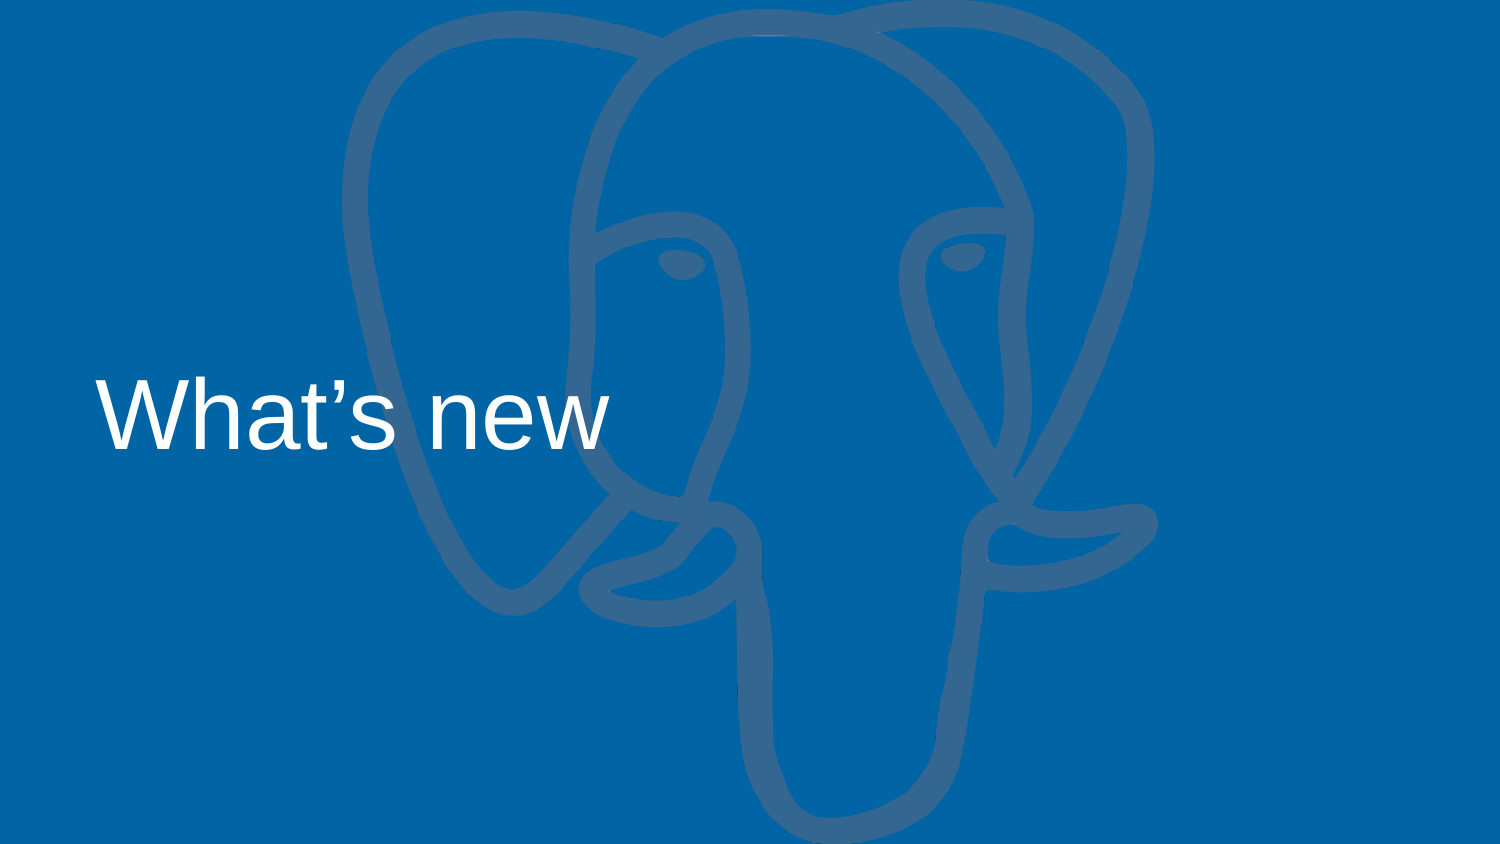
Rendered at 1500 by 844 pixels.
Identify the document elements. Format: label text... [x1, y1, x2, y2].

picture [342, 0, 1158, 844]
title What’s new [80, 73, 1125, 745]
